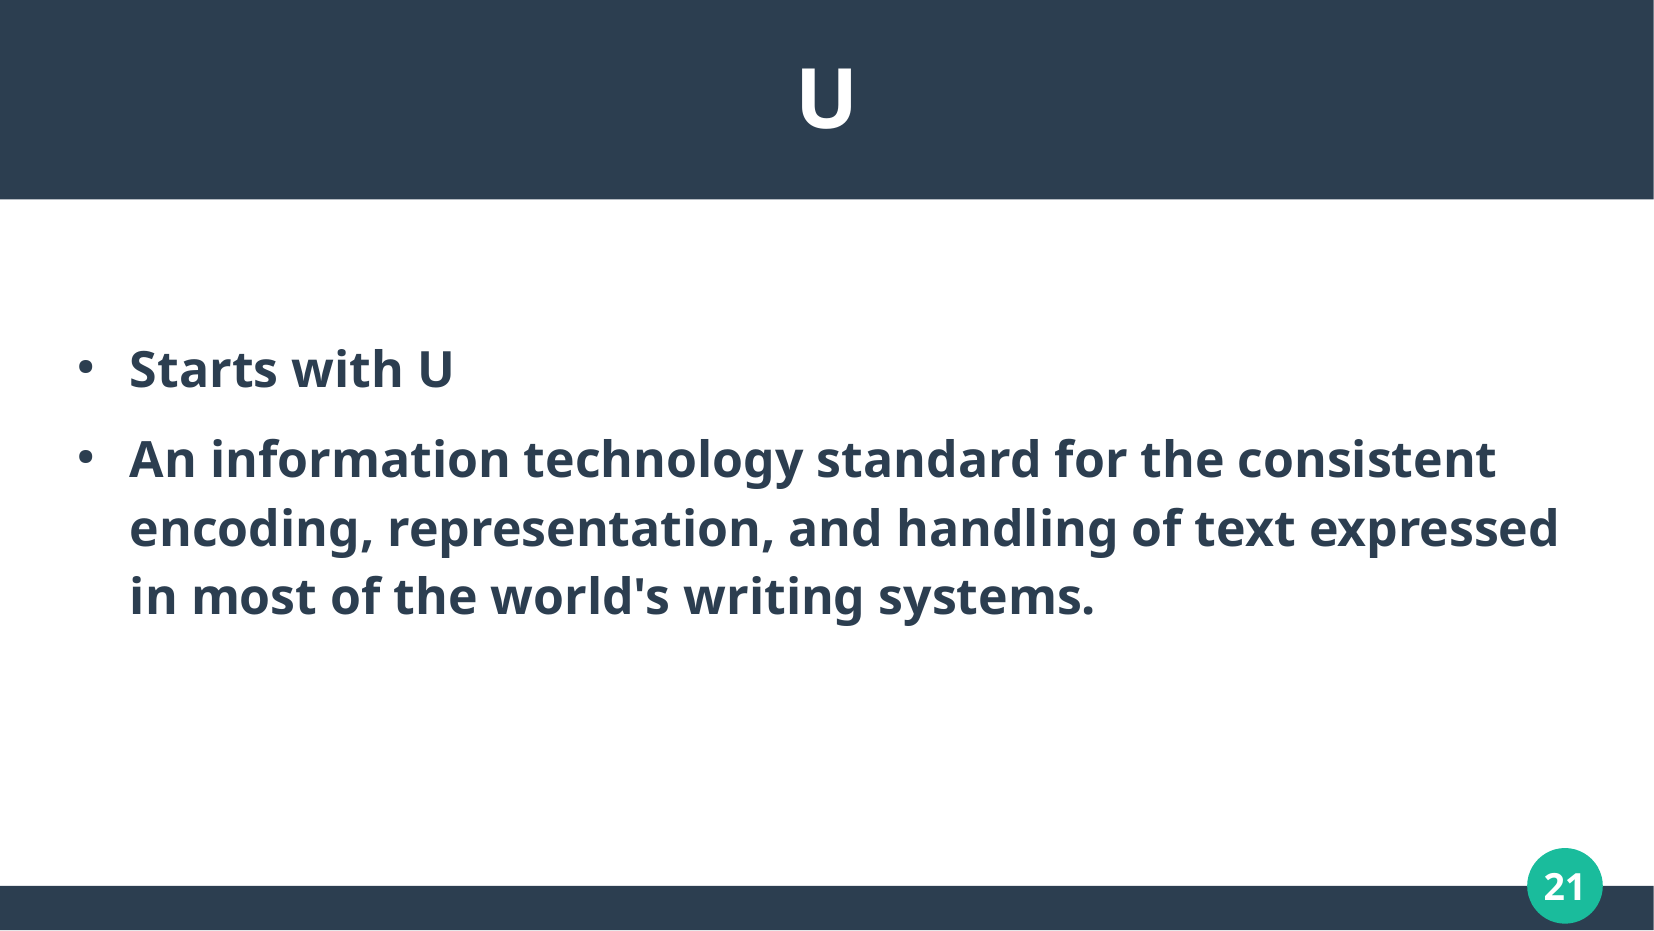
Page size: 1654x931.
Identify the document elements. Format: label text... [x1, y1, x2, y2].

list Starts with U An information technology standard for the consistent encoding, representation, and handling of text expressed in most of the world's writing systems. [59, 243, 1595, 864]
title U [59, 37, 1595, 156]
